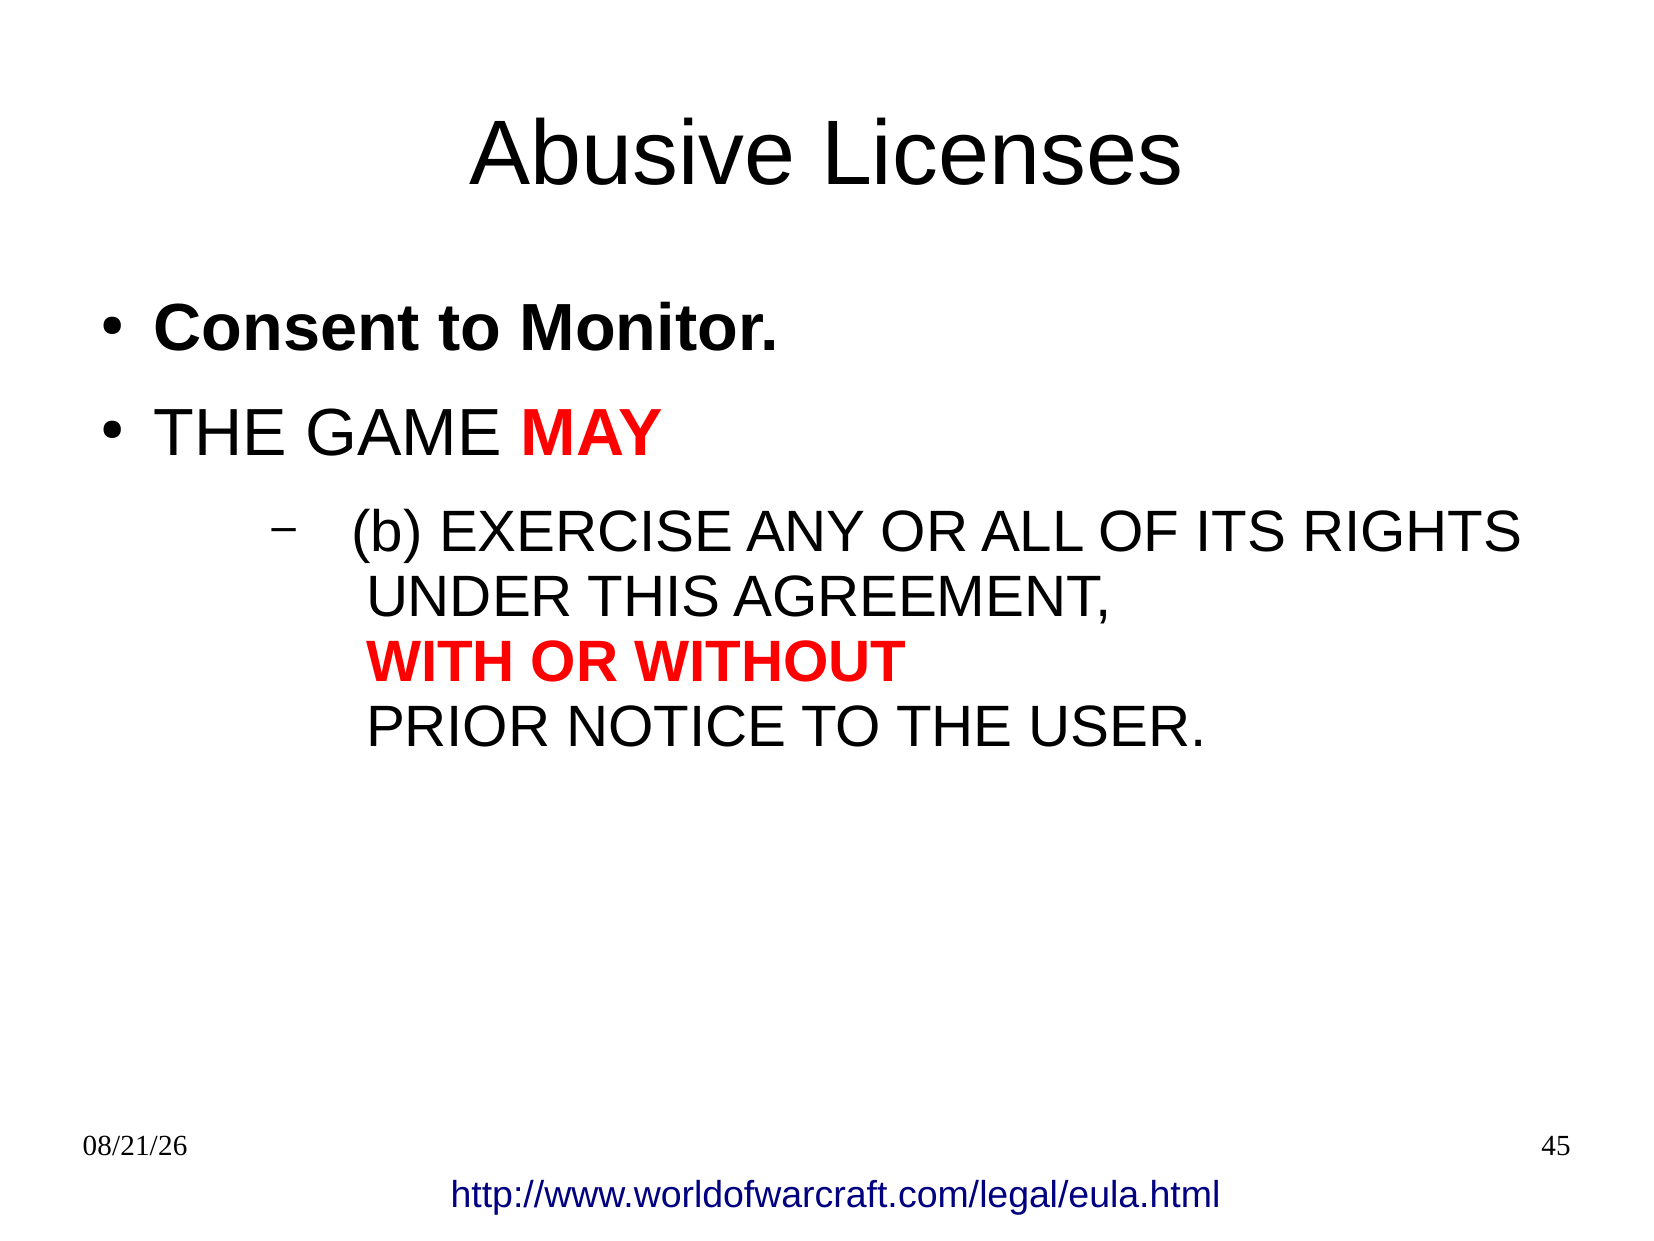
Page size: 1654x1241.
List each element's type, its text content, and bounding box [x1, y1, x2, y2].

text_box http://www.worldofwarcraft.com/legal/eula.html [435, 1165, 1276, 1223]
title Abusive Licenses [82, 49, 1571, 257]
list Consent to Monitor. THE GAME MAY (b) EXERCISE ANY OR ALL OF ITS RIGHTS UNDER THIS AGREEMENT, WITH OR WITHOUT PRIOR NOTICE TO THE USER. [82, 290, 1571, 1094]
